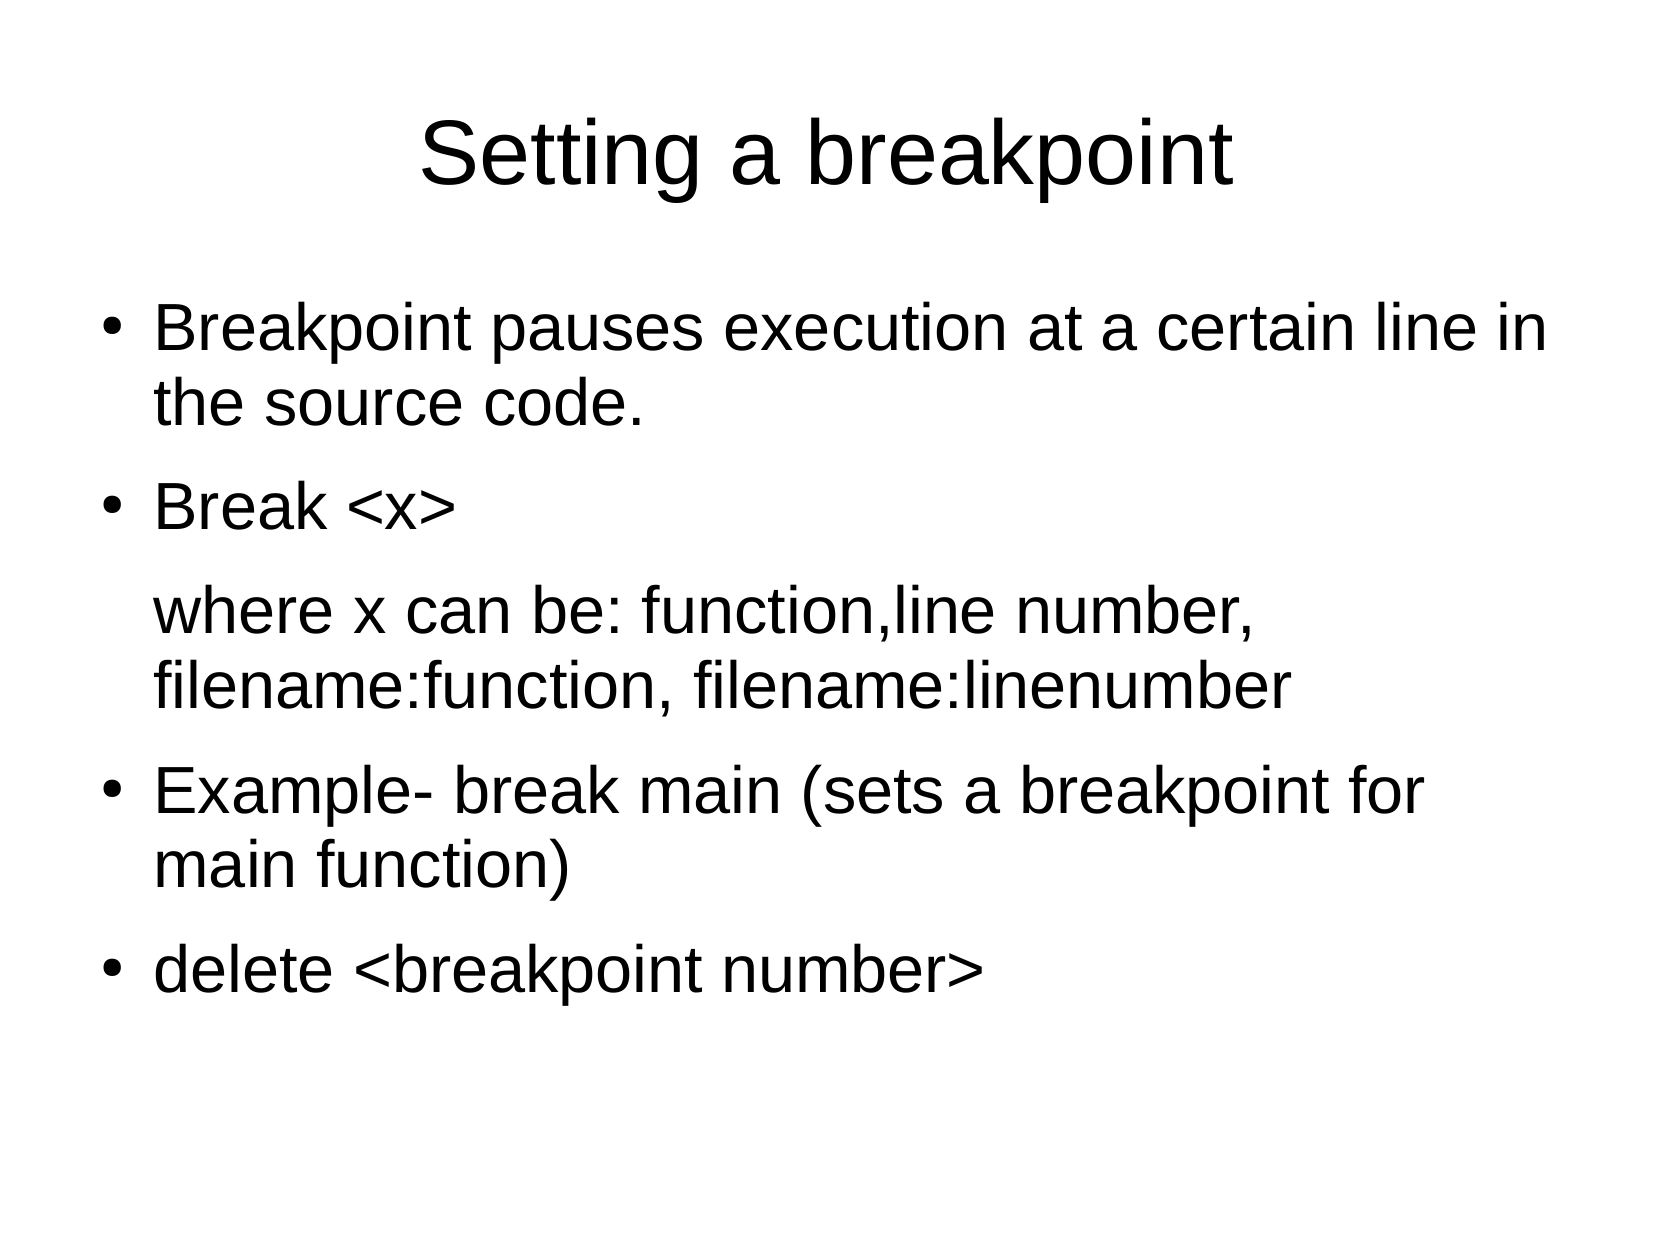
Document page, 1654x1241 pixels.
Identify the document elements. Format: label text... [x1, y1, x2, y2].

title Setting a breakpoint [82, 49, 1571, 257]
list Breakpoint pauses execution at a certain line in the source code. Break <x> where x can be: function,line number, filename:function, filename:linenumber Example- break main (sets a breakpoint for main function) delete <breakpoint number> [82, 290, 1571, 1010]
